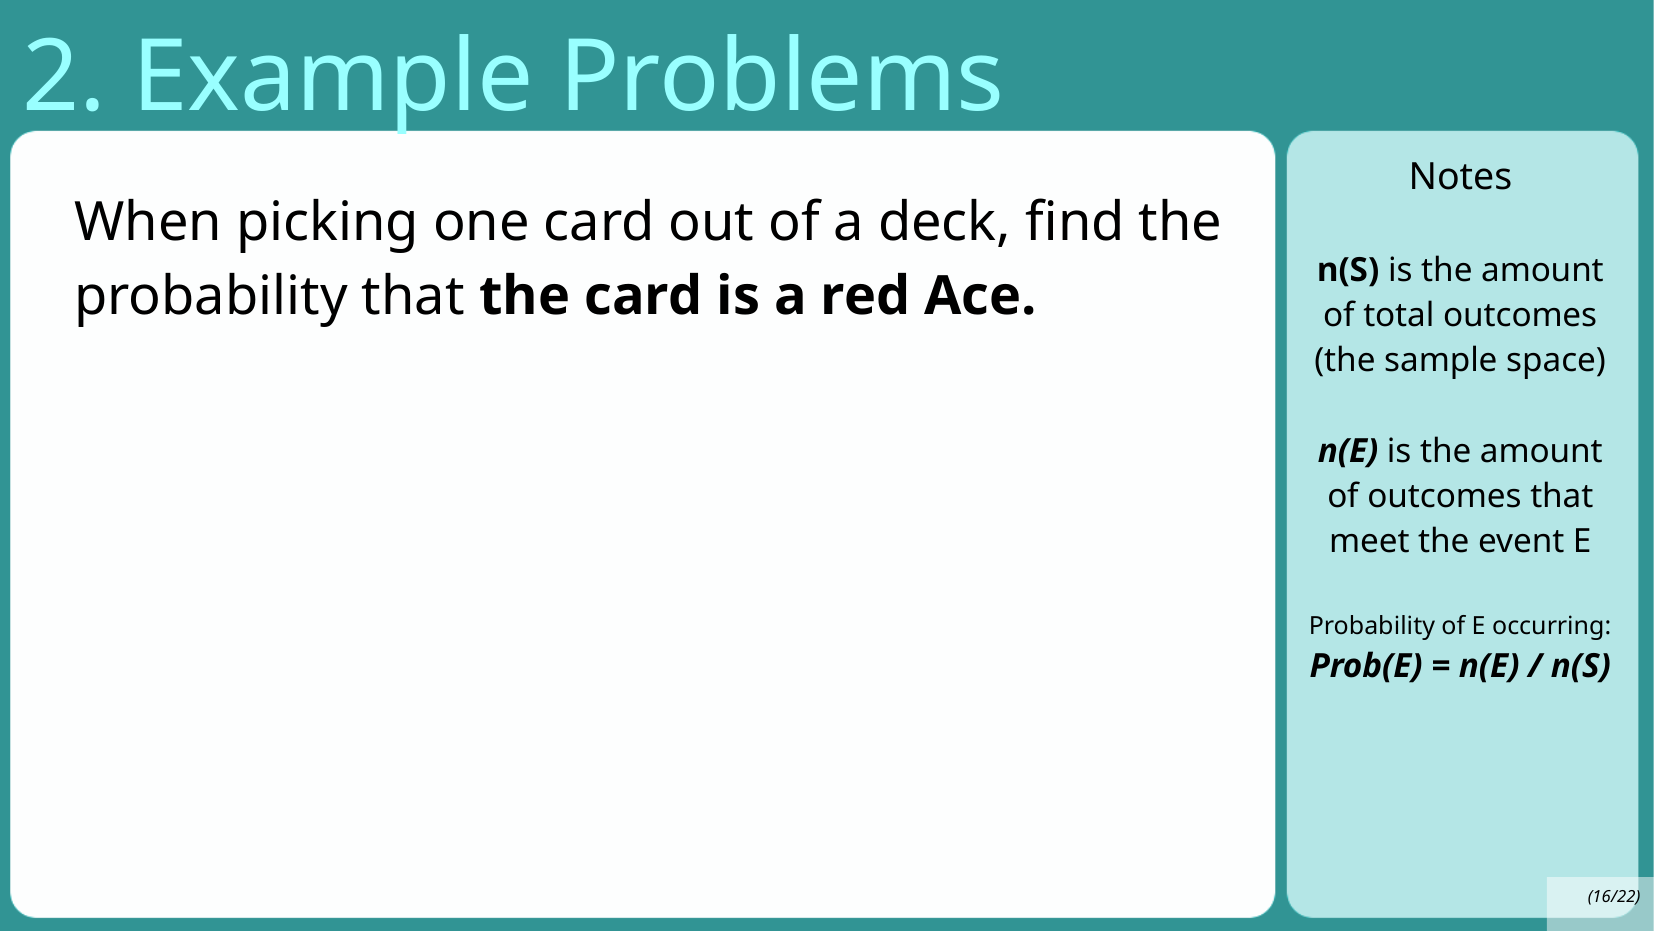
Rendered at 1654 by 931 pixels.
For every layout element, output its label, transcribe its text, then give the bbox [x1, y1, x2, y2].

title 2. Example Problems [22, 13, 1511, 130]
picture [0, 0, 1654, 931]
text_box (<number>/22) [1546, 877, 1654, 931]
text_box When picking one card out of a deck, find the probability that the card is a red Ace. [74, 182, 1244, 761]
text_box Notes n(S) is the amount of total outcomes (the sample space) n(E) is the amount of outcomes that meet the event E Probability of E occurring: Prob(E) = n(E) / n(S) [1290, 141, 1631, 661]
